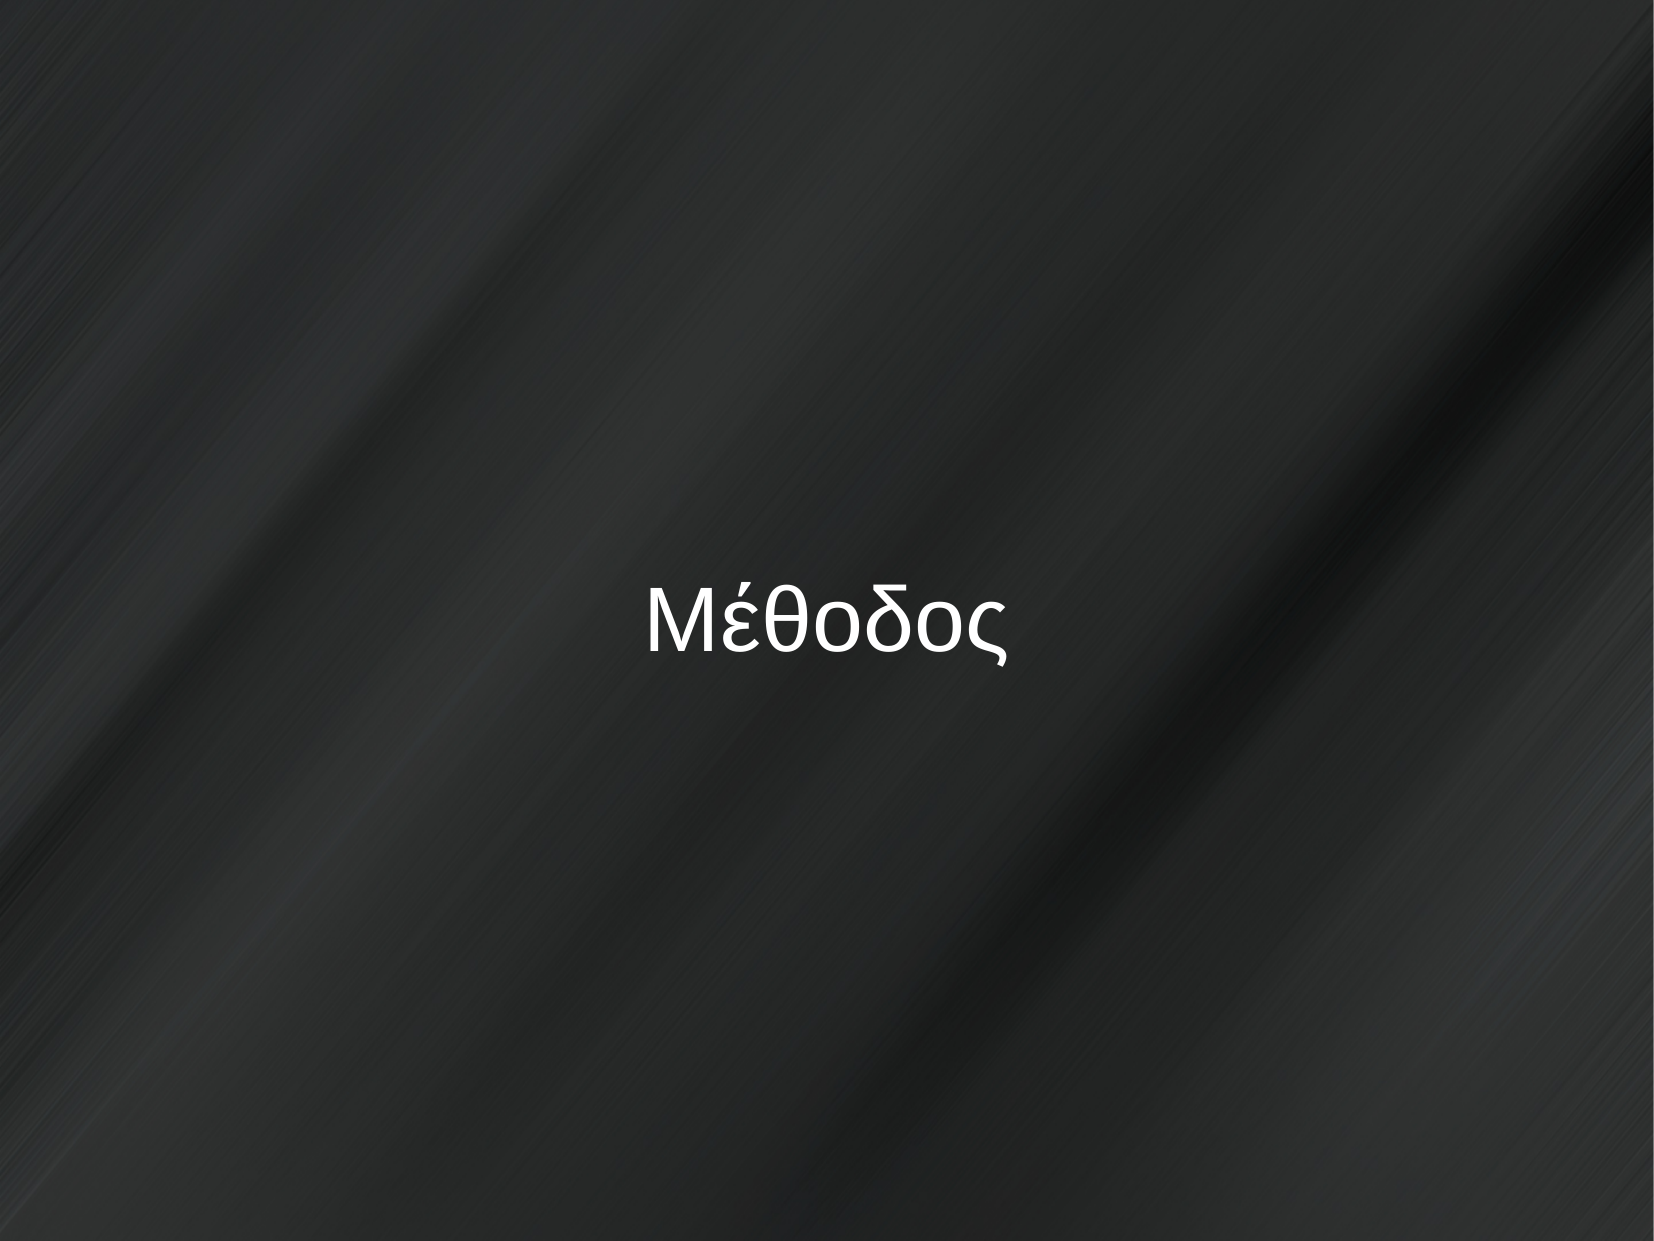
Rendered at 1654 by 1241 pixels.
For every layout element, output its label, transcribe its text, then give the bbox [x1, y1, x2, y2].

picture [0, 0, 1654, 1241]
title Μέθοδος [82, 516, 1571, 724]
